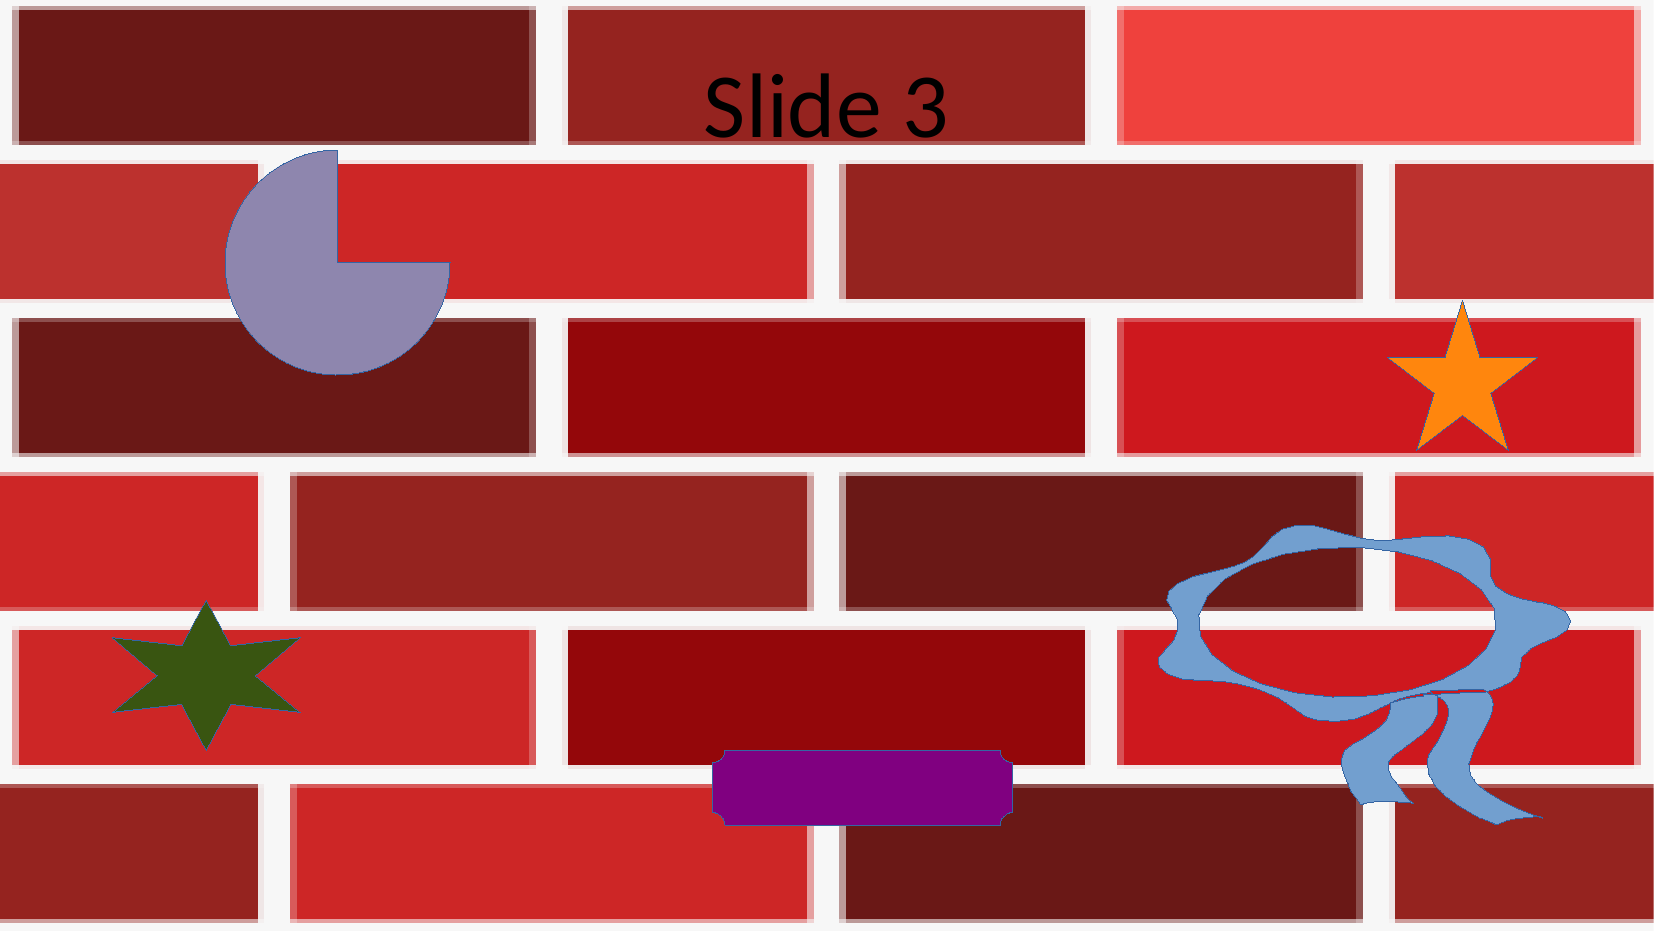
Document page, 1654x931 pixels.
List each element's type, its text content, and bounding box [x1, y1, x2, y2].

title Slide 3 [82, 37, 1571, 193]
text_box [1158, 525, 1571, 825]
picture [0, 0, 1654, 931]
text_box [225, 150, 451, 376]
